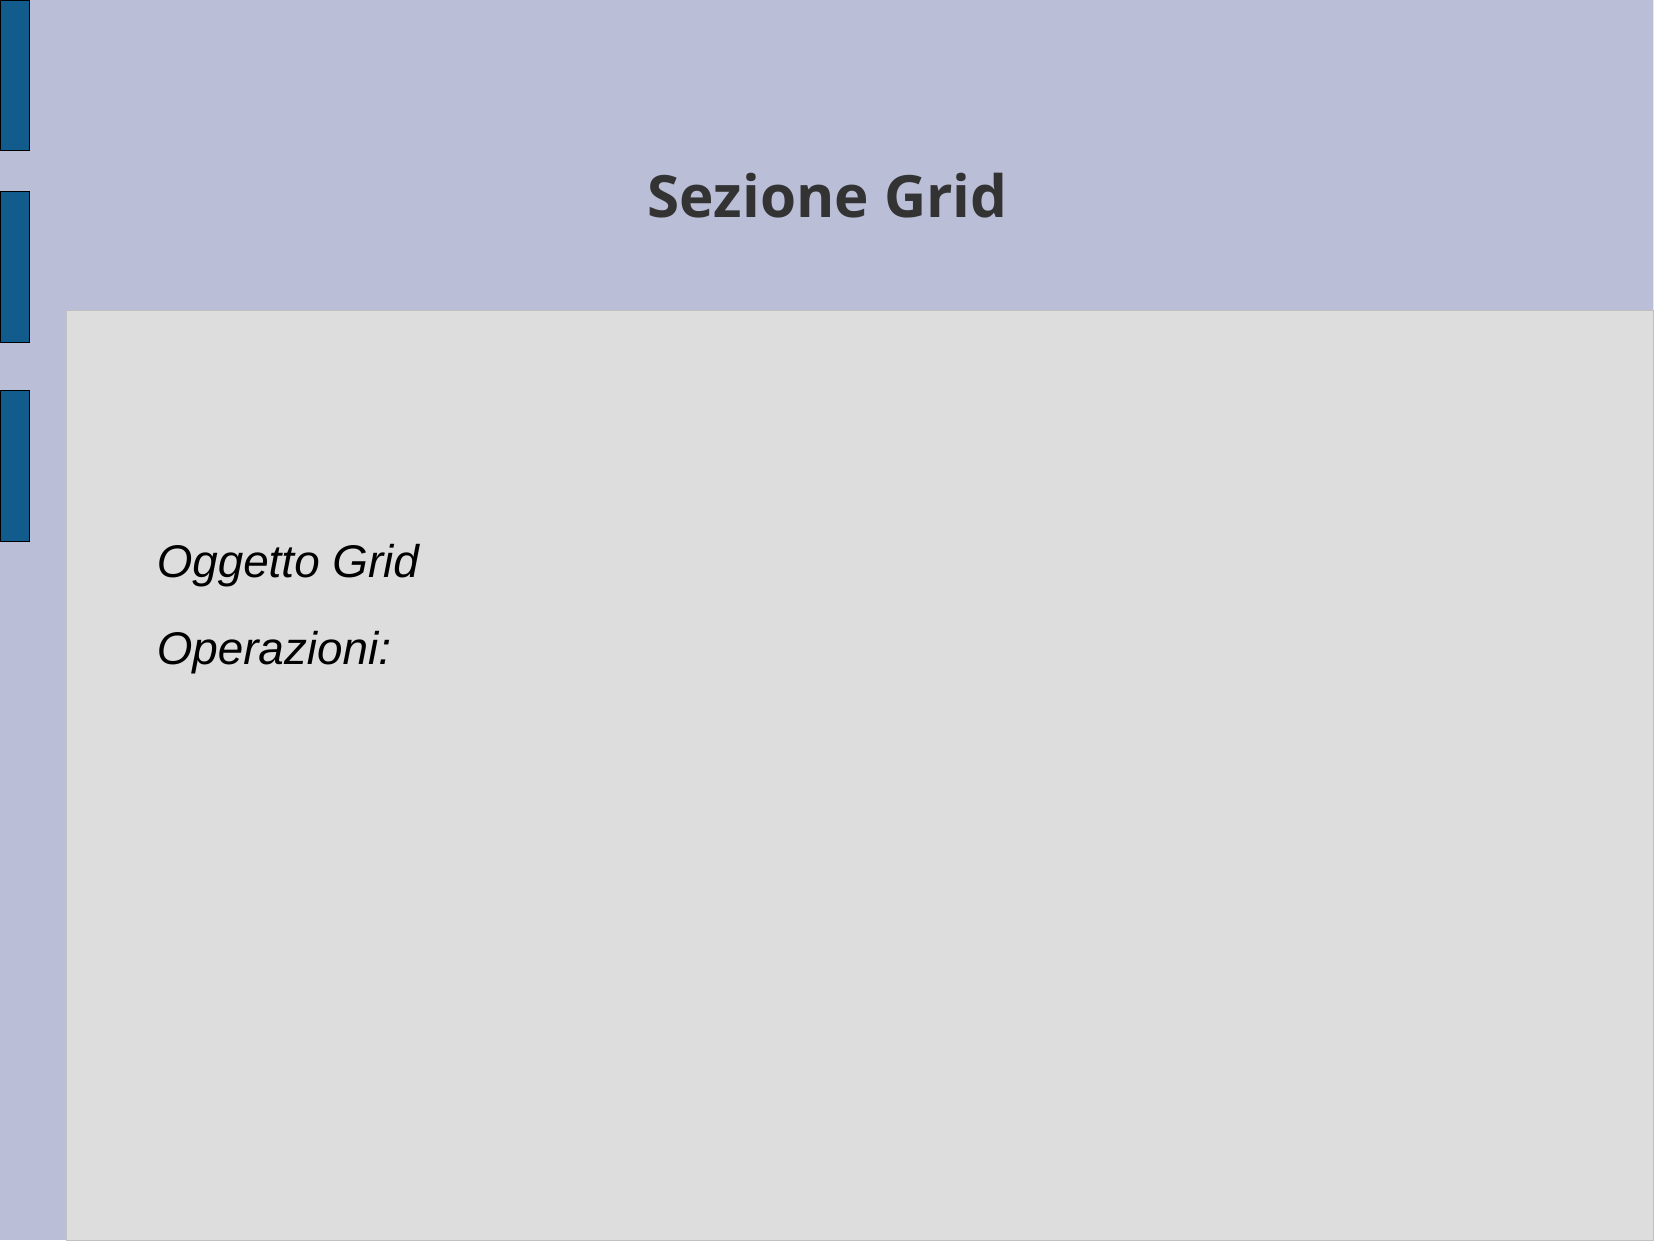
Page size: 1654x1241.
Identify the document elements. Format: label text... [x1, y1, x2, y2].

title Sezione Grid [121, 91, 1534, 299]
subtitle Oggetto Grid Operazioni: [121, 344, 1534, 1127]
